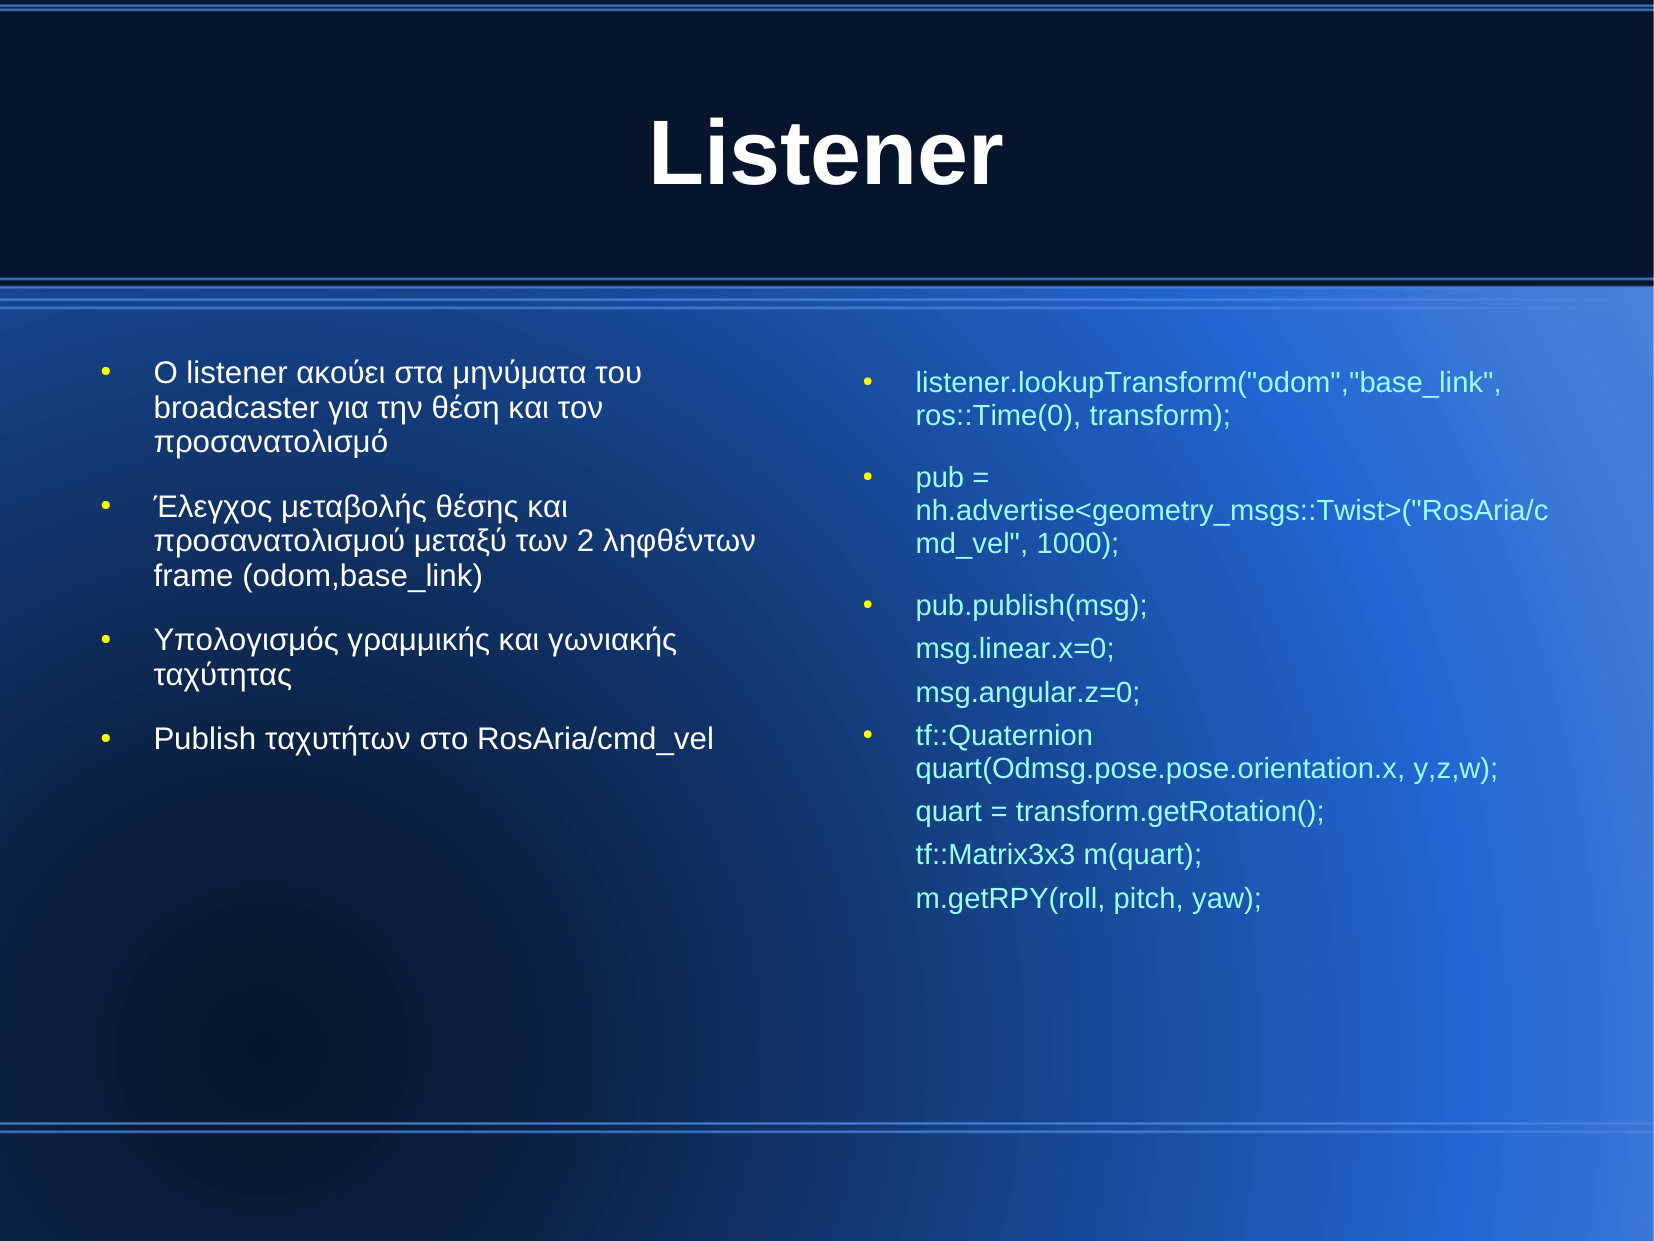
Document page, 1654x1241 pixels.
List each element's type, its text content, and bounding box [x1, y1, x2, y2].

picture [0, 0, 1654, 1241]
list listener.lookupTransform("odom","base_link", ros::Time(0), transform); pub = nh.advertise<geometry_msgs::Twist>("RosAria/cmd_vel", 1000); pub.publish(msg); msg.linear.x=0; msg.angular.z=0; tf::Quaternion quart(Odmsg.pose.pose.orientation.x, y,z,w); quart = transform.getRotation(); tf::Matrix3x3 m(quart); m.getRPY(roll, pitch, yaw); [844, 366, 1571, 1069]
title Listener [82, 49, 1571, 257]
list O listener ακούει στα μηνύματα του broadcaster για την θέση και τον προσανατολισμό Έλεγχος μεταβολής θέσης και προσανατολισμού μεταξύ των 2 ληφθέντων frame (odom,base_link) Υπολογισμός γραμμικής και γωνιακής ταχύτητας Publish ταχυτήτων στο RosAria/cmd_vel [82, 355, 809, 757]
